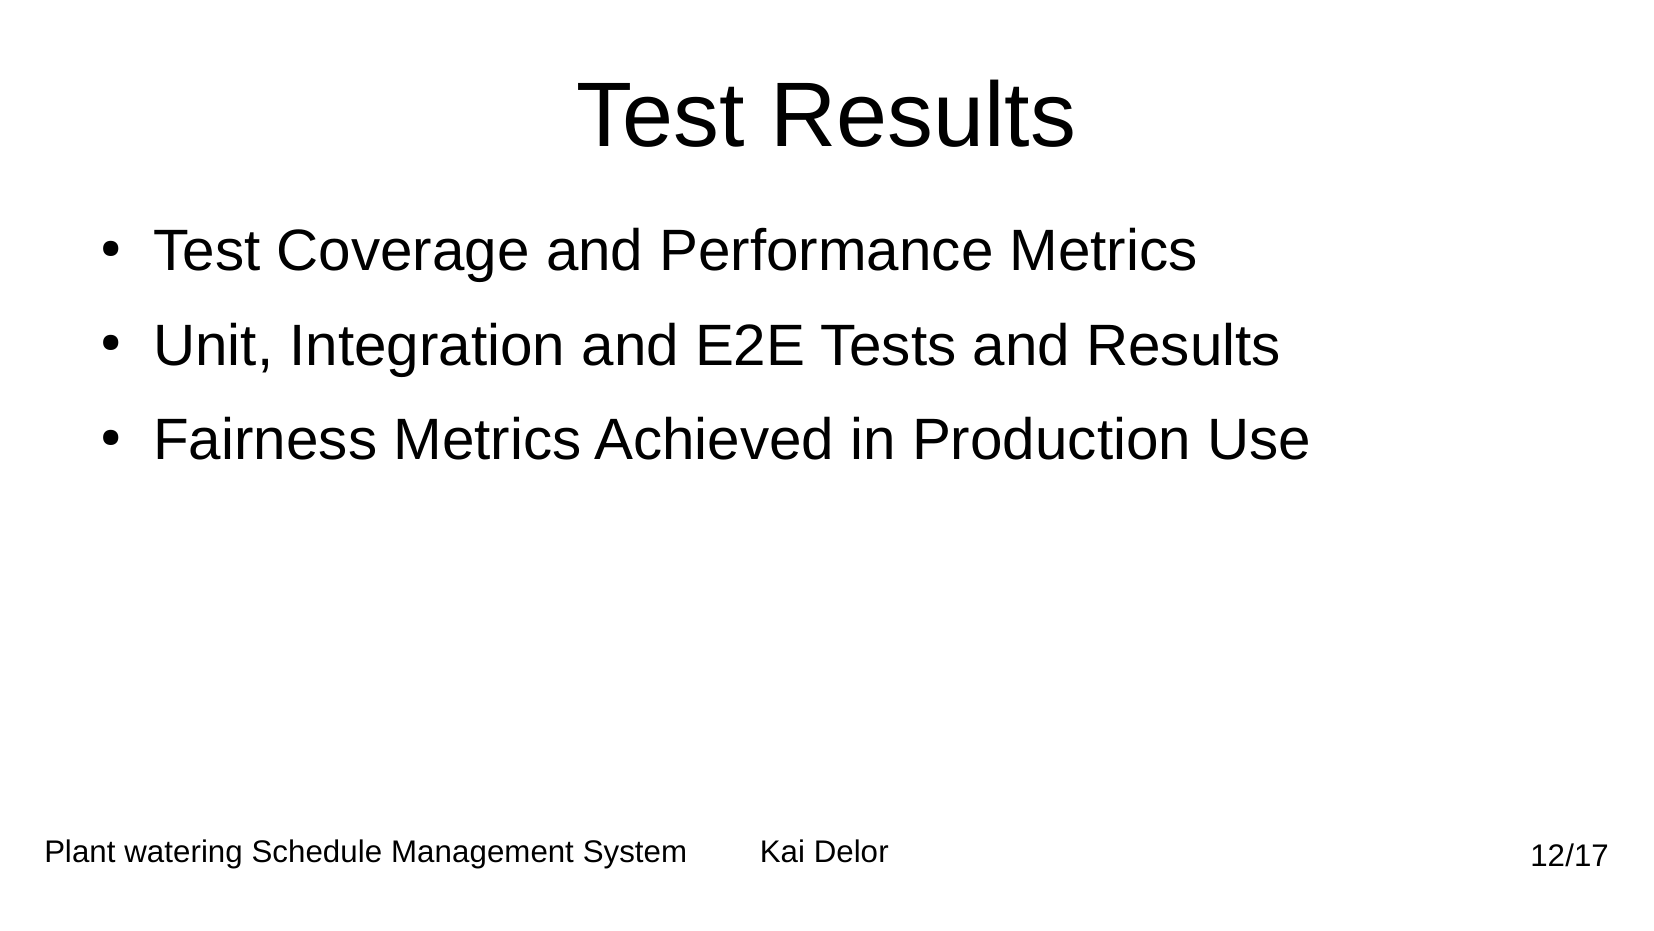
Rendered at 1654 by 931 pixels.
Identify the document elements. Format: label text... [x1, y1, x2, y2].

list Test Coverage and Performance Metrics Unit, Integration and E2E Tests and Results Fairness Metrics Achieved in Production Use [82, 217, 1571, 758]
text_box Plant watering Schedule Management System [29, 826, 701, 877]
text_box <Foliennummer>/17 [1358, 830, 1625, 886]
text_box Kai Delor [745, 826, 904, 877]
title Test Results [82, 37, 1571, 193]
